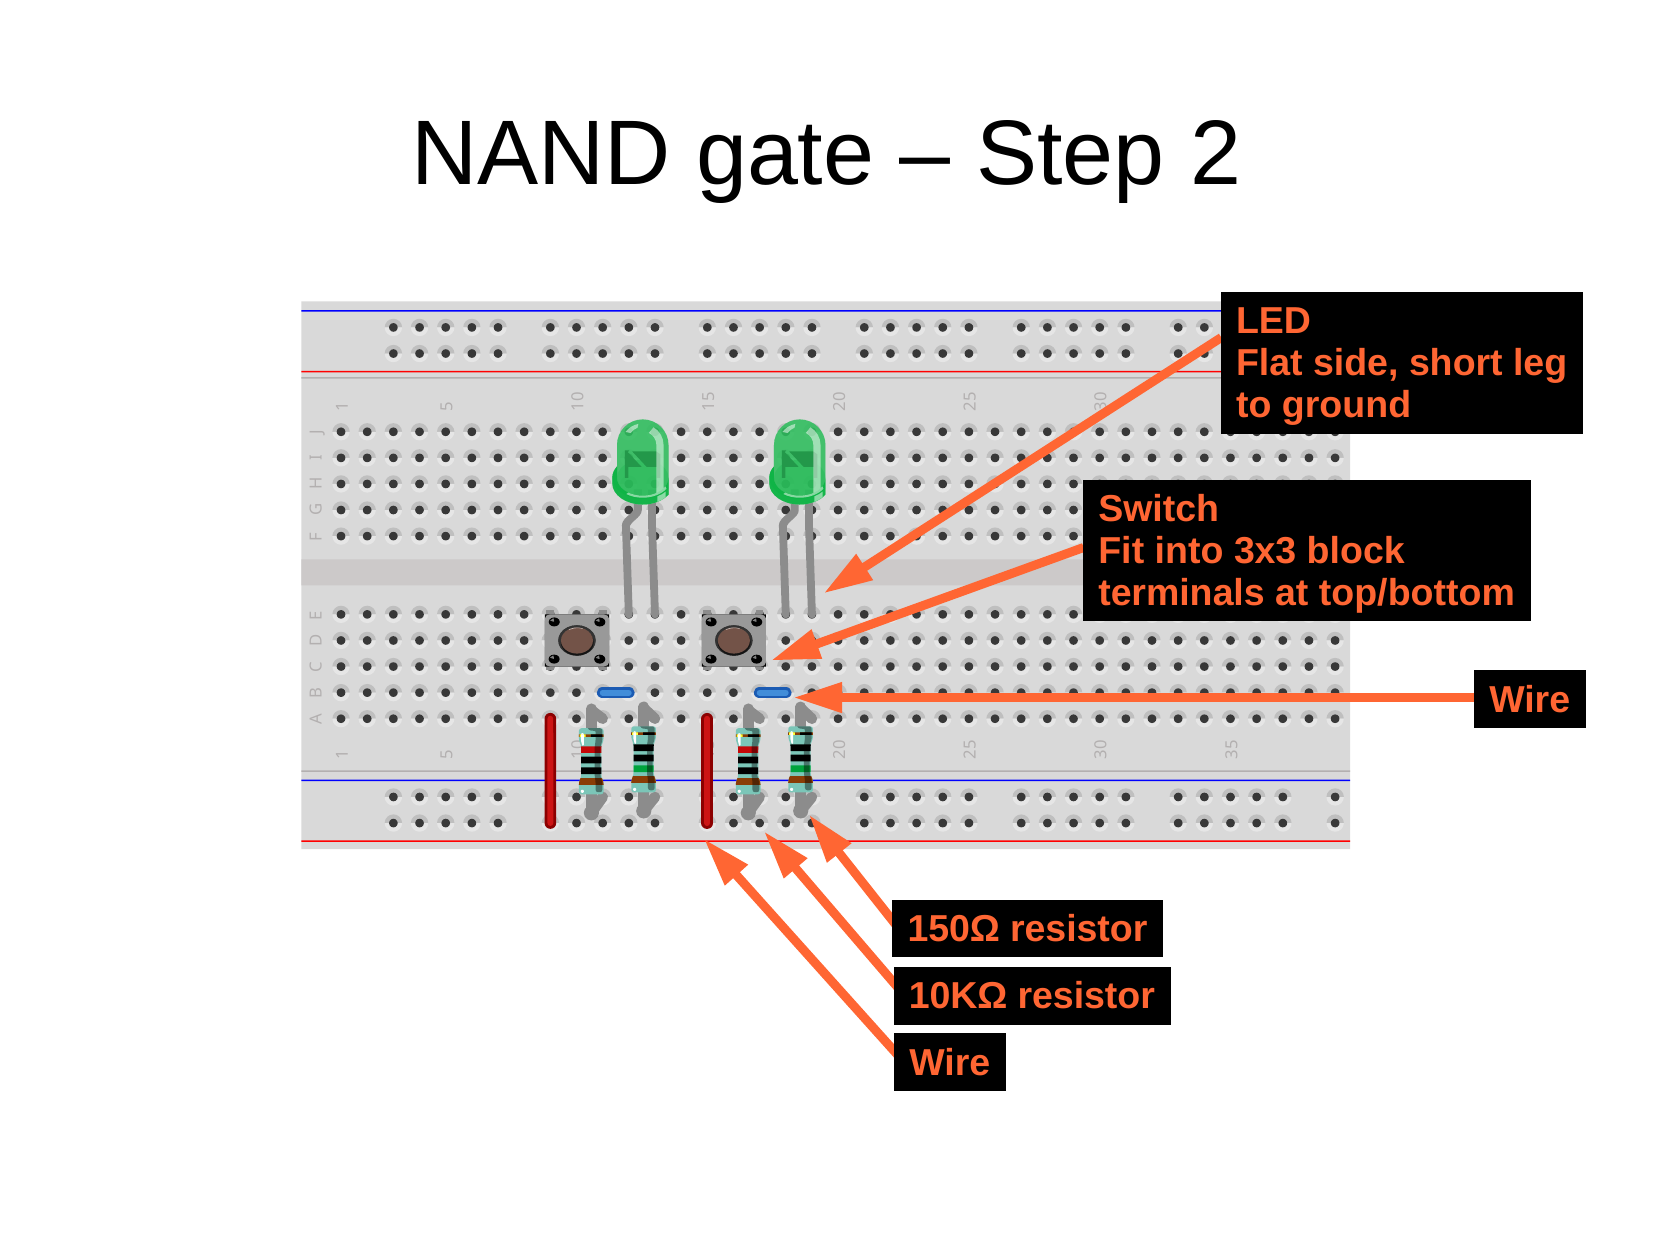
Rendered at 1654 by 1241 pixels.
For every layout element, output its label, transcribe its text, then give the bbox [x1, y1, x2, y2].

title NAND gate – Step 2 [82, 49, 1571, 257]
picture [300, 300, 1351, 851]
text_box Wire [894, 1033, 1006, 1091]
text_box 150Ω resistor [892, 900, 1163, 957]
text_box Wire [1474, 670, 1586, 728]
text_box Switch Fit into 3x3 block terminals at top/bottom [1083, 480, 1531, 621]
text_box LED Flat side, short leg to ground [1221, 292, 1583, 434]
text_box 10KΩ resistor [894, 967, 1171, 1025]
